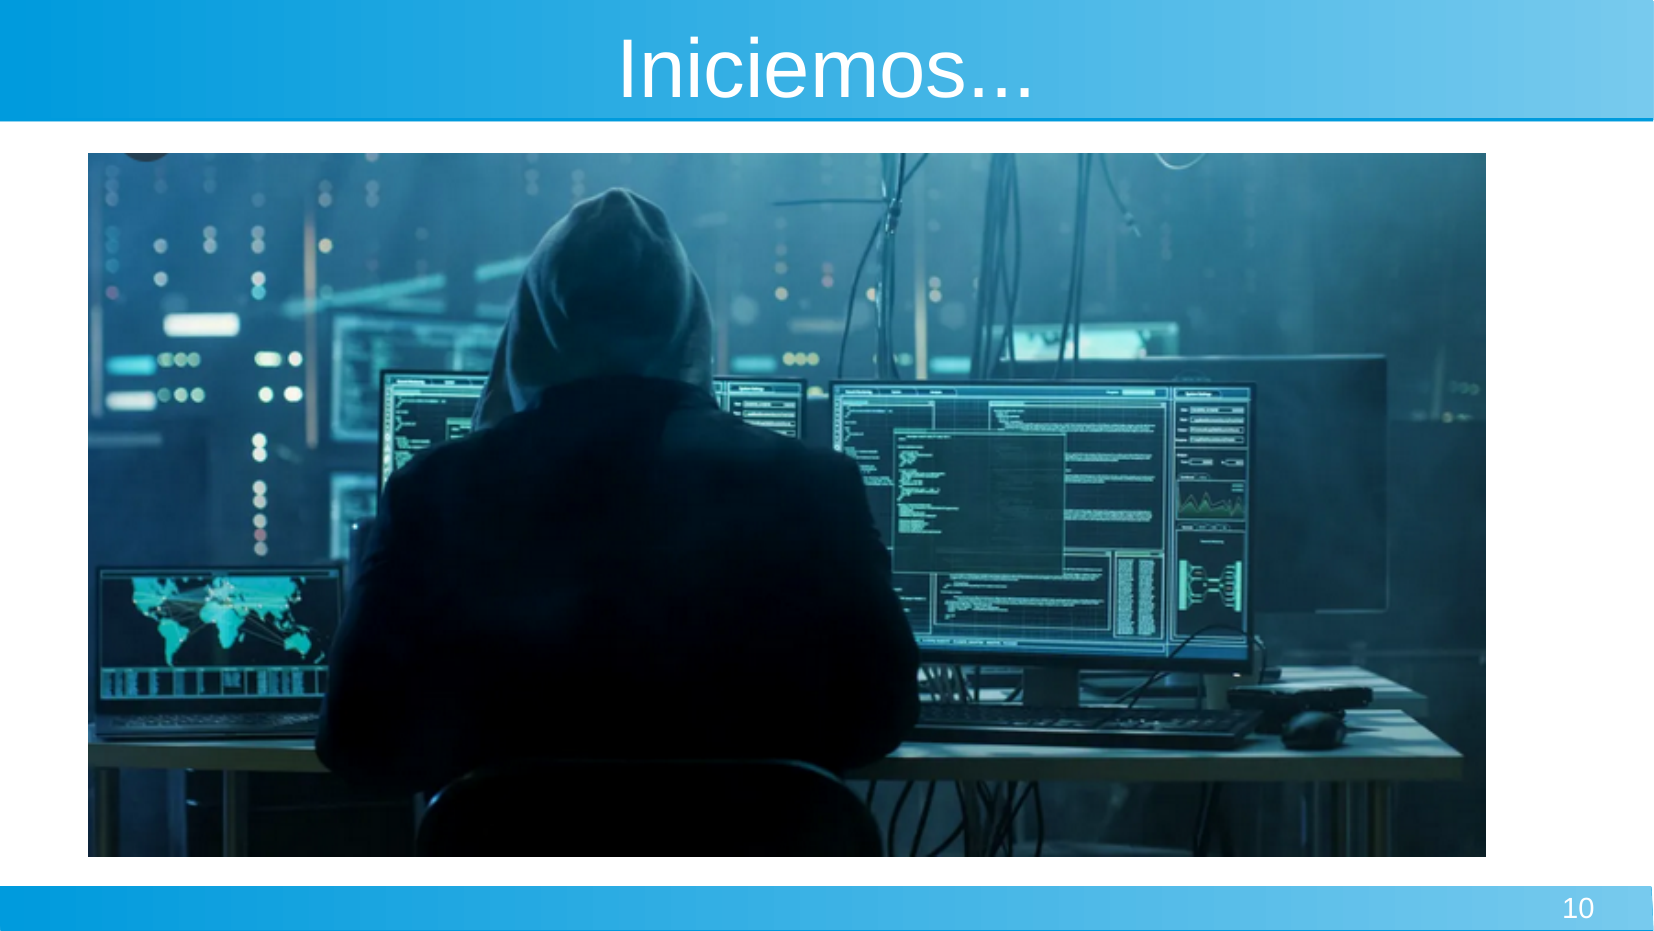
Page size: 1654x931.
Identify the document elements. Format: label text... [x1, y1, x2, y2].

title Iniciemos... [59, 22, 1595, 116]
picture [88, 153, 1486, 857]
